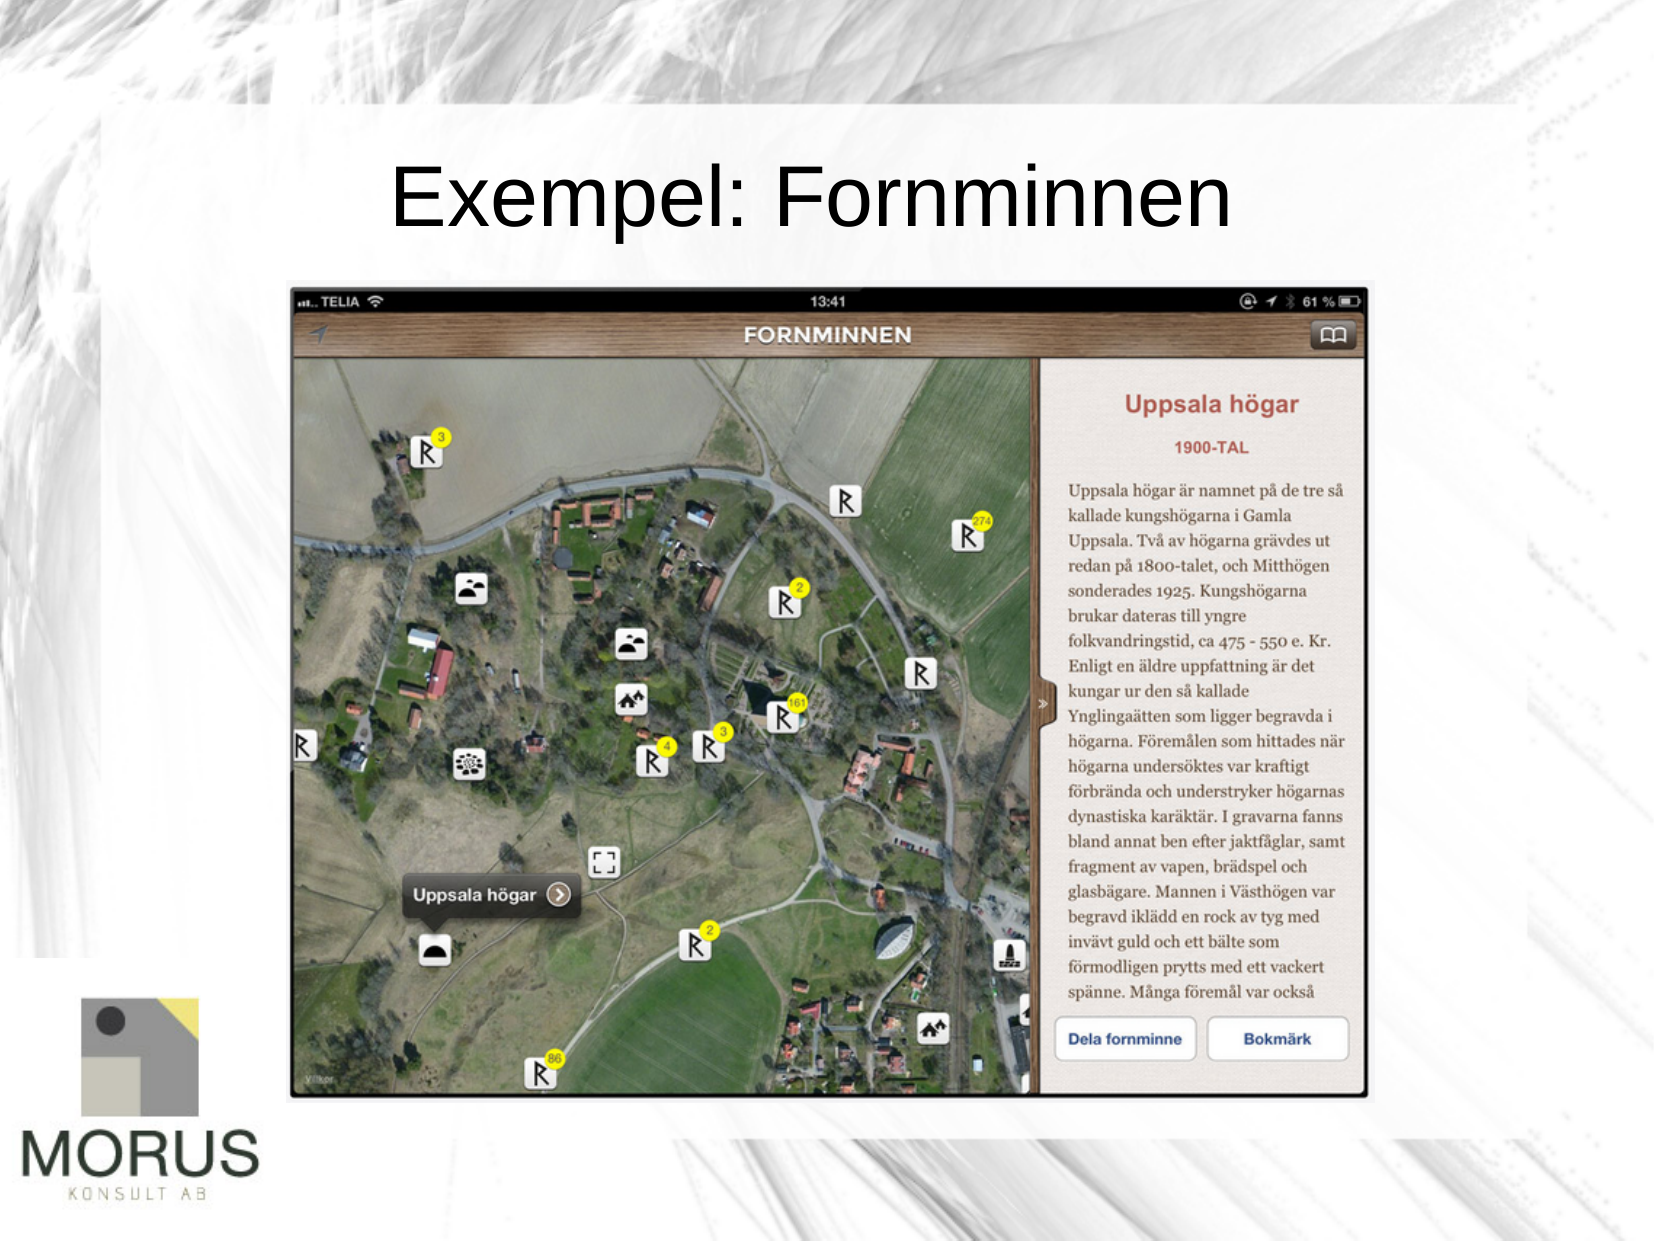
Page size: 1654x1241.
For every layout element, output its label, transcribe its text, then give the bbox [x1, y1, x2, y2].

title Exempel: Fornminnen [118, 112, 1506, 281]
picture [0, 0, 1654, 1241]
